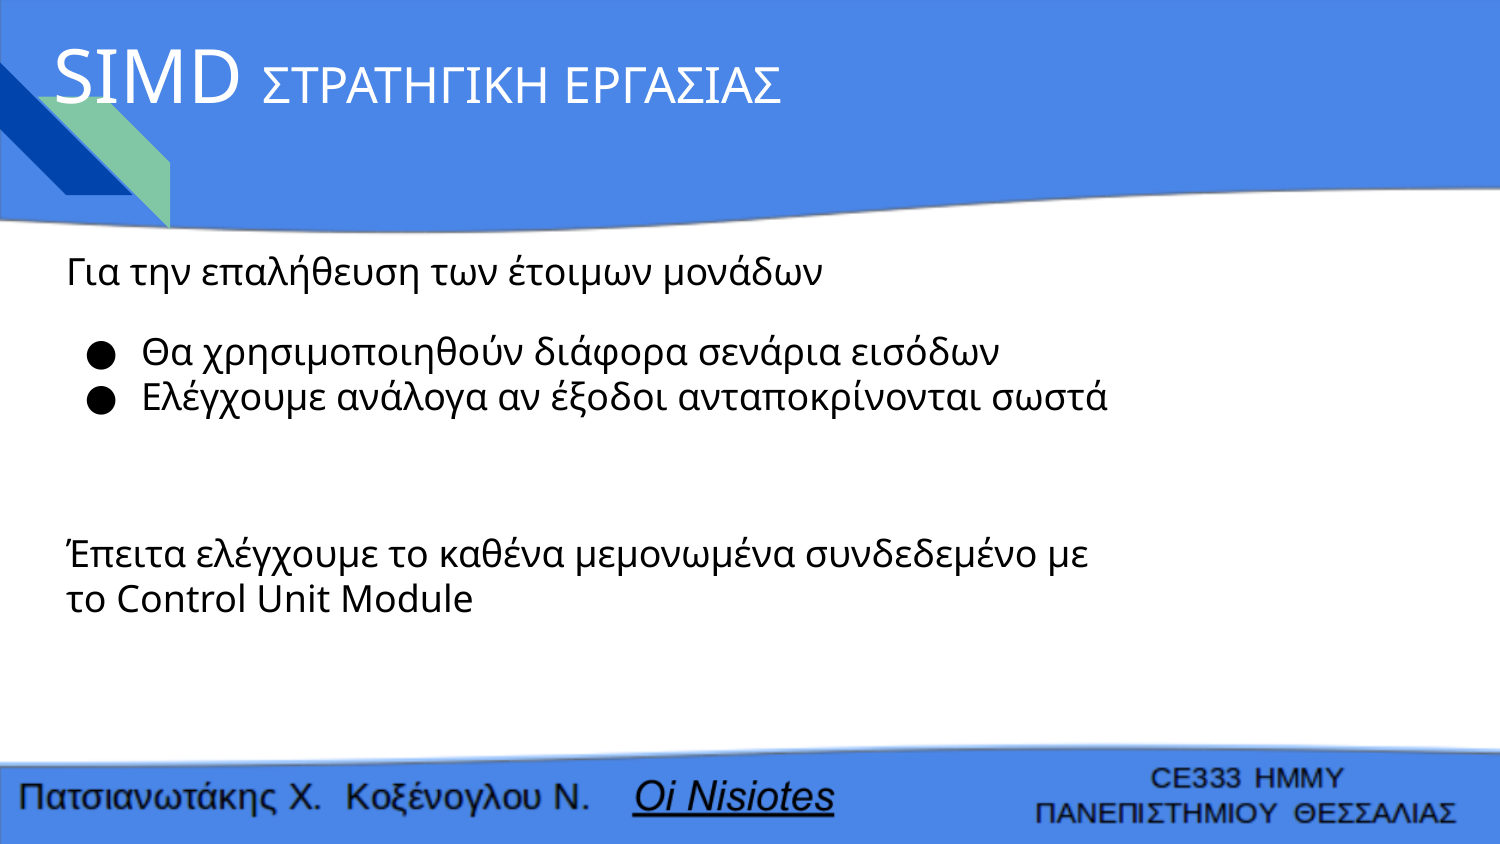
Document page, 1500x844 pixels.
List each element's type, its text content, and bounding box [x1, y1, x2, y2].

list Για την επαλήθευση των έτοιμων μονάδων Θα χρησιμοποιηθούν διάφορα σενάρια εισόδων Ελέγχουμε ανάλογα αν έξοδοι ανταποκρίνονται σωστά Έπειτα ελέγχουμε το καθένα μεμονωμένα συνδεδεμένο με το Control Unit Module [51, 233, 1154, 794]
title SIMD ΣΤΡΑΤΗΓΙΚΗ ΕΡΓΑΣΙΑΣ [38, 0, 1437, 94]
picture [0, 0, 1500, 844]
